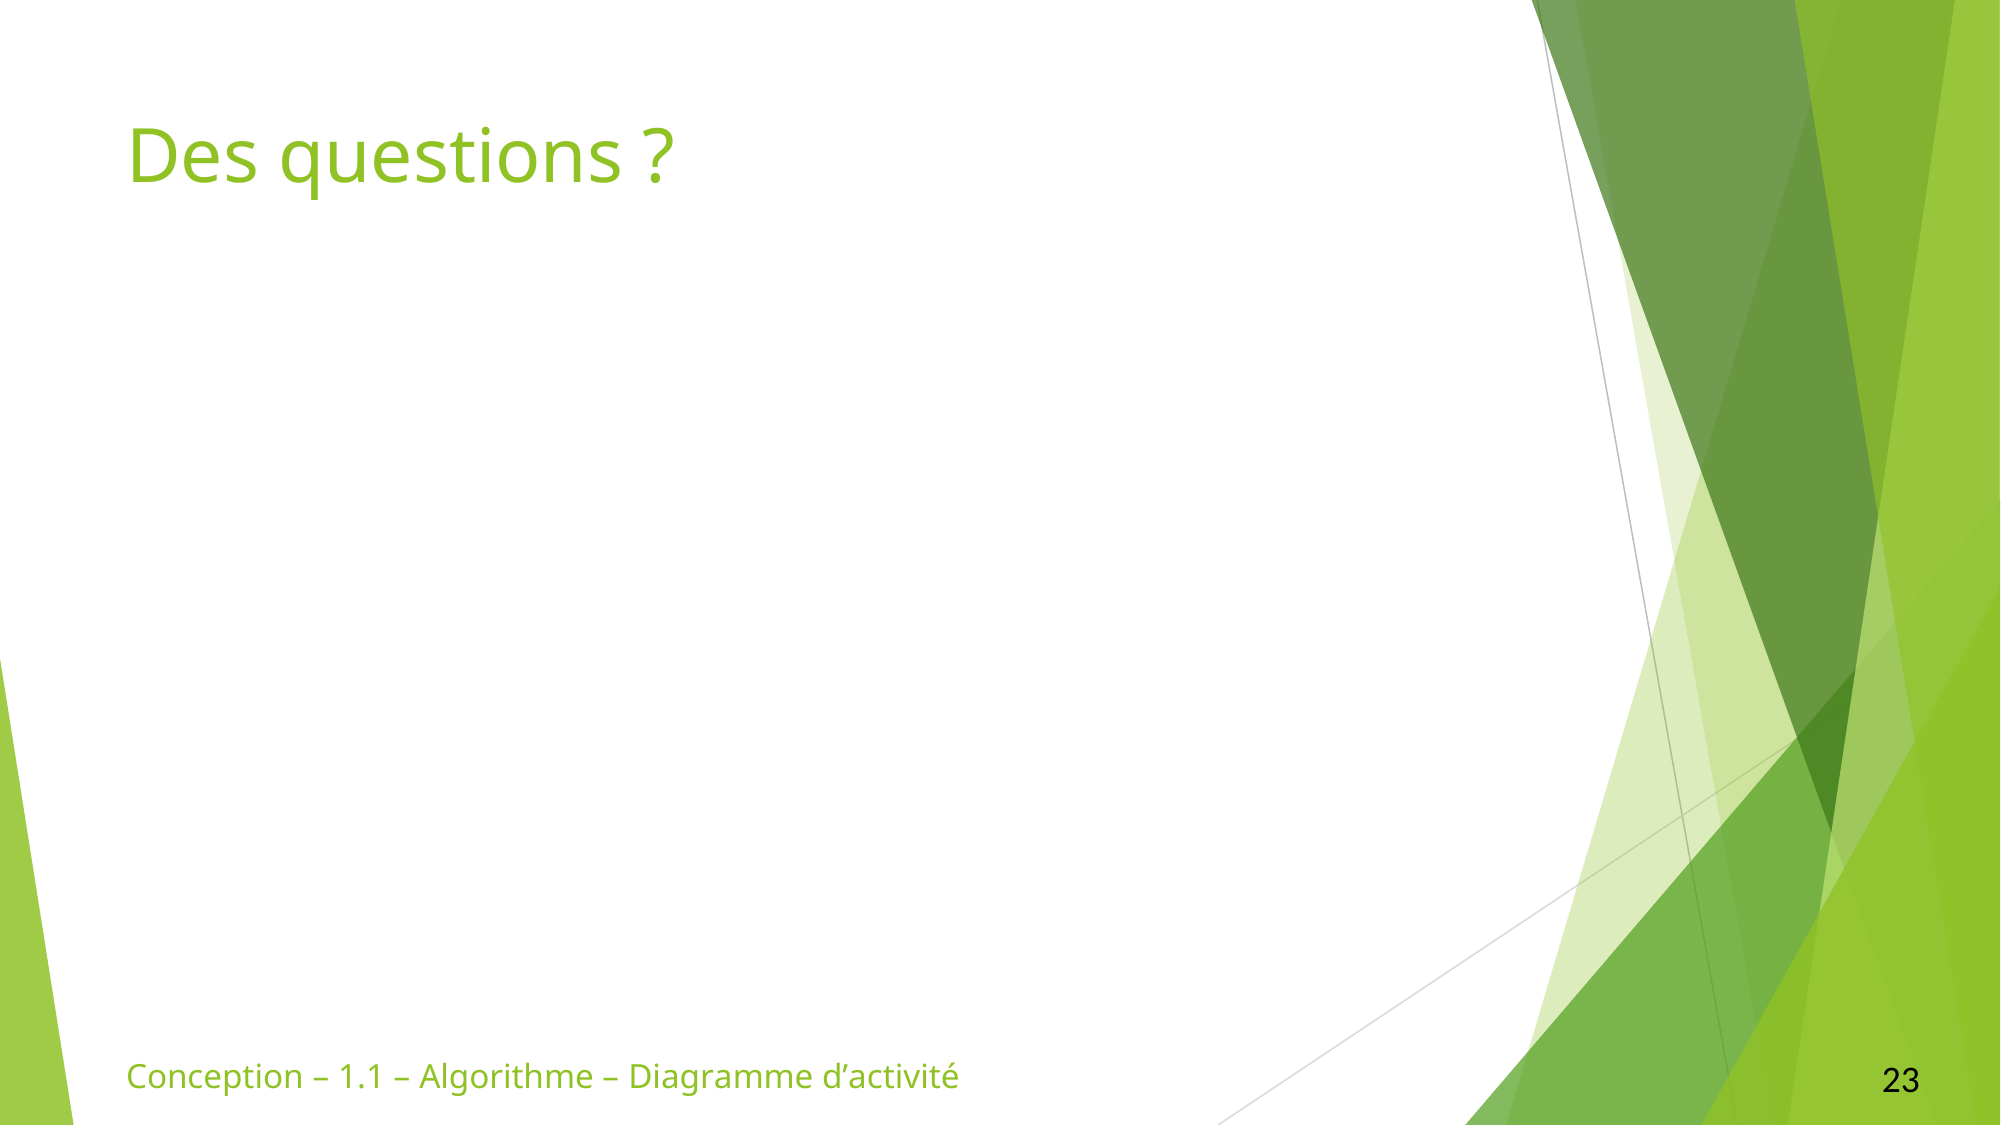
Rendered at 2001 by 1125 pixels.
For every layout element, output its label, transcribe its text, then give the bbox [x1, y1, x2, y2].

text_box Conception – 1.1 – Algorithme – Diagramme d’activité [111, 1047, 1094, 1109]
title Des questions ? [111, 99, 1522, 317]
text_box [1866, 1047, 1979, 1108]
